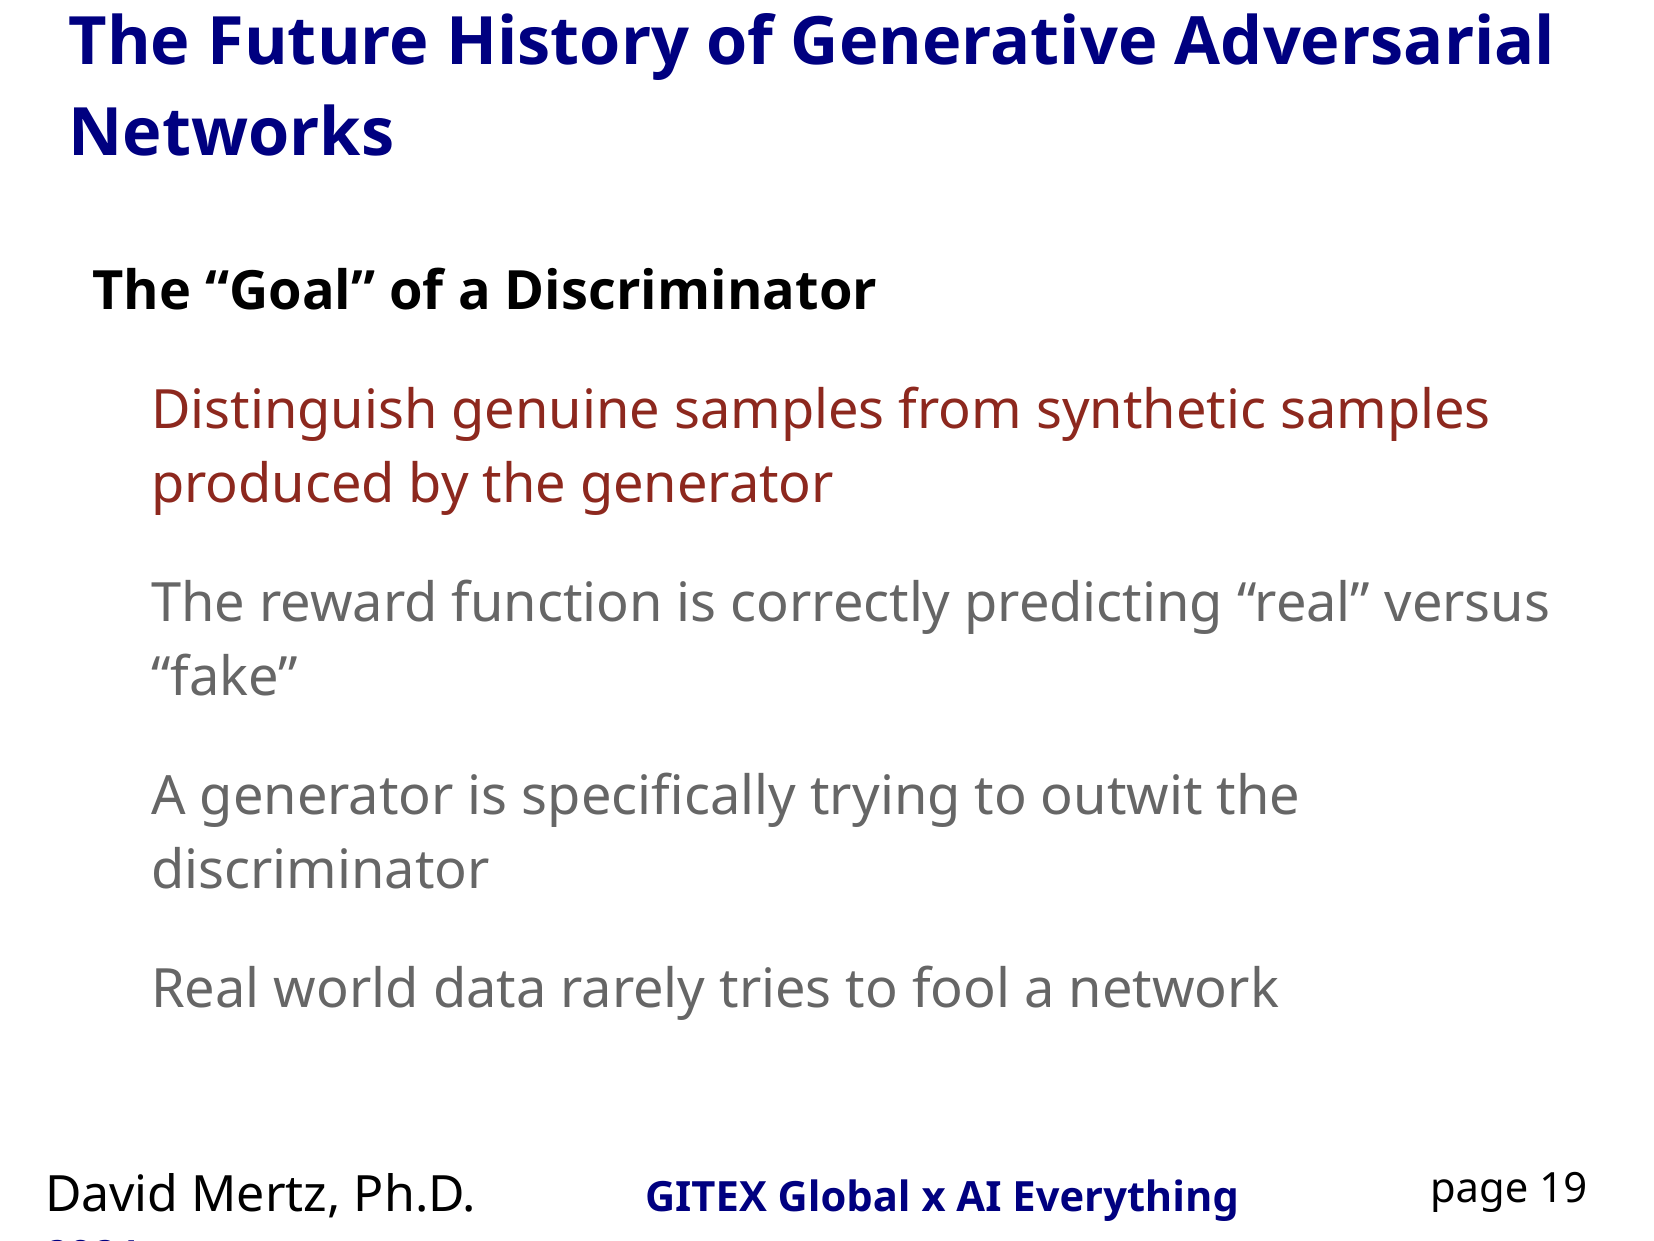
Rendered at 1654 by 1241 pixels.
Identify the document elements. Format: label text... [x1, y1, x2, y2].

list The “Goal” of a Discriminator Distinguish genuine samples from synthetic samples produced by the generator The reward function is correctly predicting “real” versus “fake” A generator is specifically trying to outwit the discriminator Real world data rarely tries to fool a network [92, 251, 1561, 1068]
